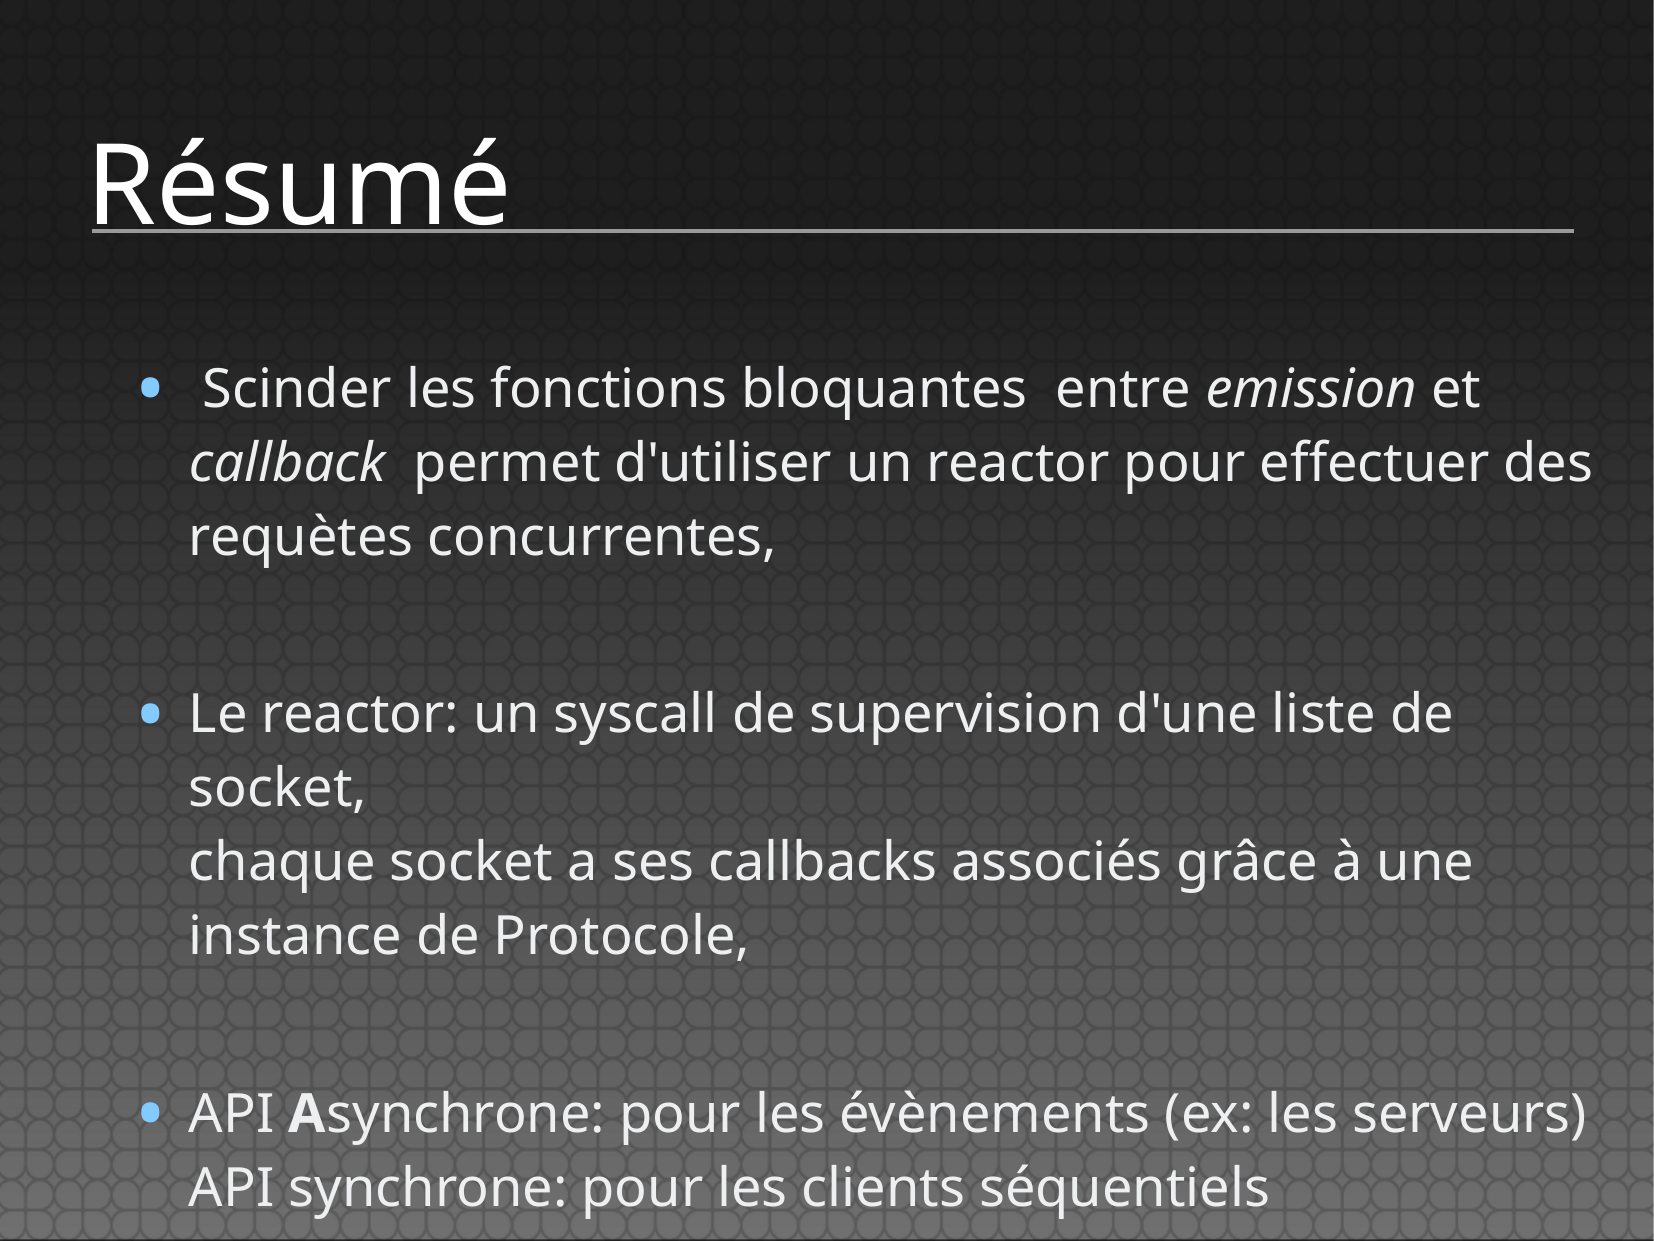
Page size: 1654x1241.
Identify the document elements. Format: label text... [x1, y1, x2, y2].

list Scinder les fonctions bloquantes entre emission et callback permet d'utiliser un reactor pour effectuer des requètes concurrentes, Le reactor: un syscall de supervision d'une liste de socket, chaque socket a ses callbacks associés grâce à une instance de Protocole, API Asynchrone: pour les évènements (ex: les serveurs) API synchrone: pour les clients séquentiels [118, 349, 1607, 1153]
title Résumé [86, 84, 1576, 277]
picture [0, 0, 1654, 1241]
